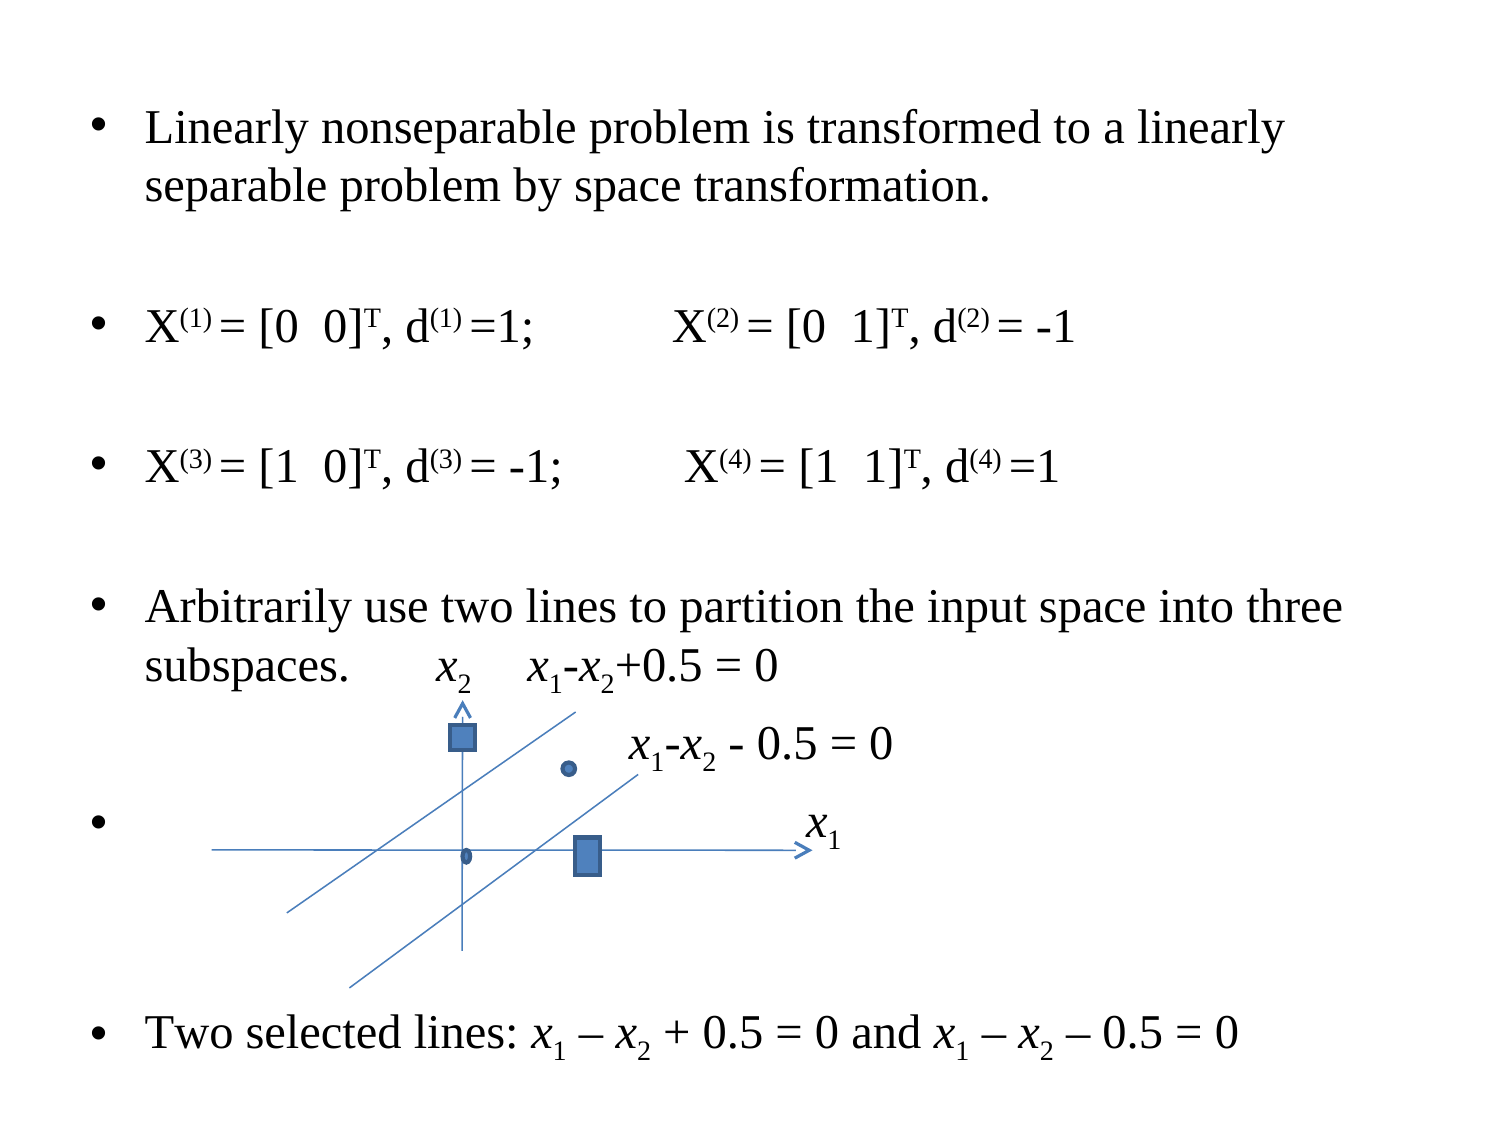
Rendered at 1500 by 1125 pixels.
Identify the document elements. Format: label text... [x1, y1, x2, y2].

text_box [574, 837, 600, 875]
text_box [449, 724, 475, 750]
text_box [562, 762, 576, 775]
list Linearly nonseparable problem is transformed to a linearly separable problem by space transformation. X(1) = [0 0]T, d(1) =1; X(2) = [0 1]T, d(2) = -1 X(3) = [1 0]T, d(3) = -1; X(4) = [1 1]T, d(4) =1 Arbitrarily use two lines to partition the input space into three subspaces. x2 x1-x2+0.5 = 0 x1-x2 - 0.5 = 0 x1 Two selected lines: x1 – x2 + 0.5 = 0 and x1 – x2 – 0.5 = 0 [75, 87, 1426, 1075]
text_box [462, 849, 471, 863]
